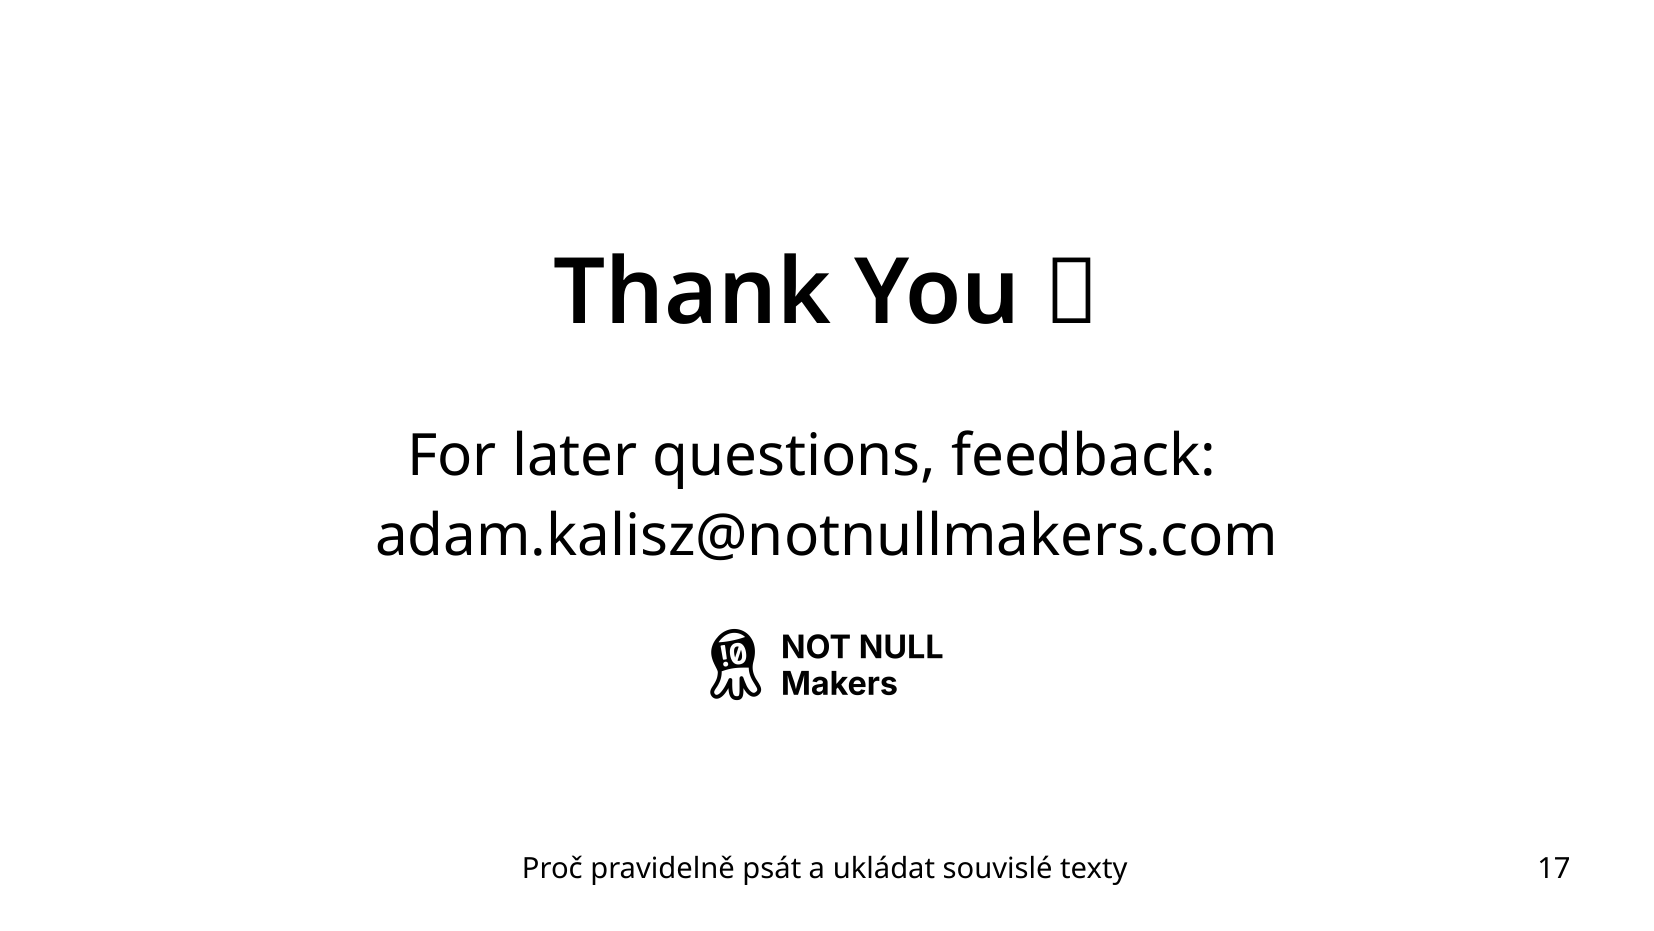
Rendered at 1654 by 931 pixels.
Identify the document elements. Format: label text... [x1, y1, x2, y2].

title Thank You 🎉 [82, 210, 1571, 366]
picture [676, 604, 977, 725]
title For later questions, feedback: adam.kalisz@notnullmakers.com [82, 409, 1571, 576]
